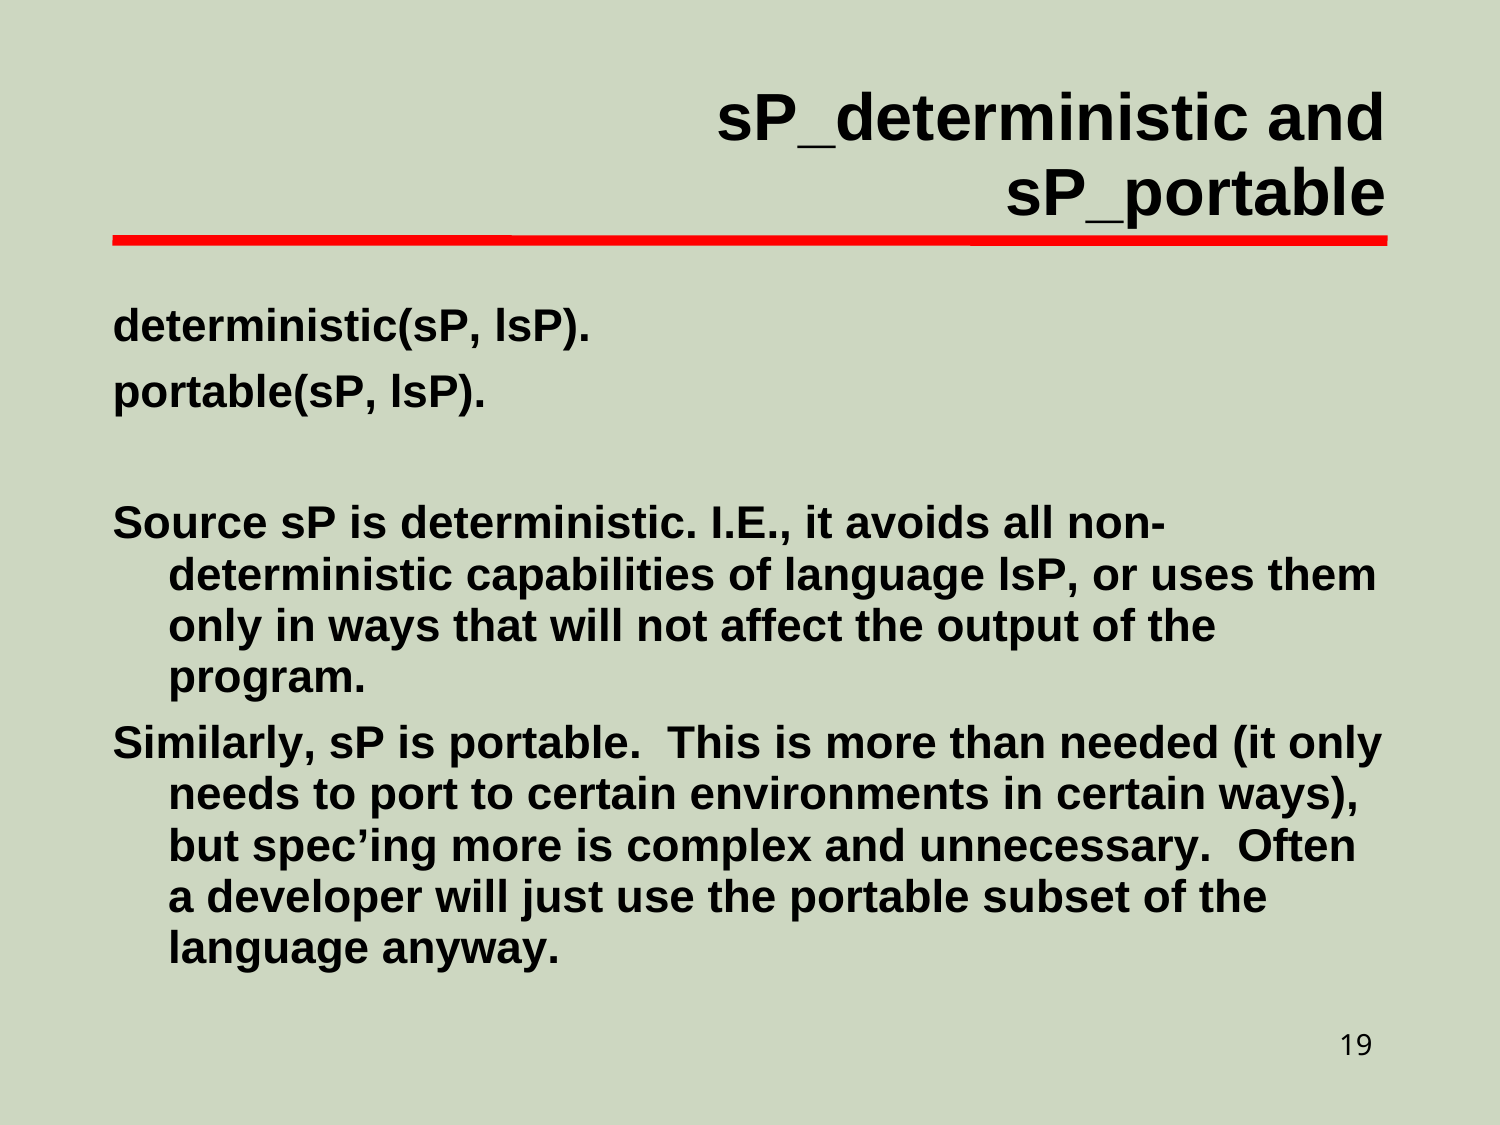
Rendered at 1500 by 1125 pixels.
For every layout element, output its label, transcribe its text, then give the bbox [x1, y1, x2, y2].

list deterministic(sP, lsP). portable(sP, lsP). Source sP is deterministic. I.E., it avoids all non-deterministic capabilities of language lsP, or uses them only in ways that will not affect the output of the program. Similarly, sP is portable. This is more than needed (it only needs to port to certain environments in certain ways), but spec’ing more is complex and unnecessary. Often a developer will just use the portable subset of the language anyway. [112, 299, 1387, 1099]
title sP_deterministic and sP_portable [124, 79, 1387, 230]
